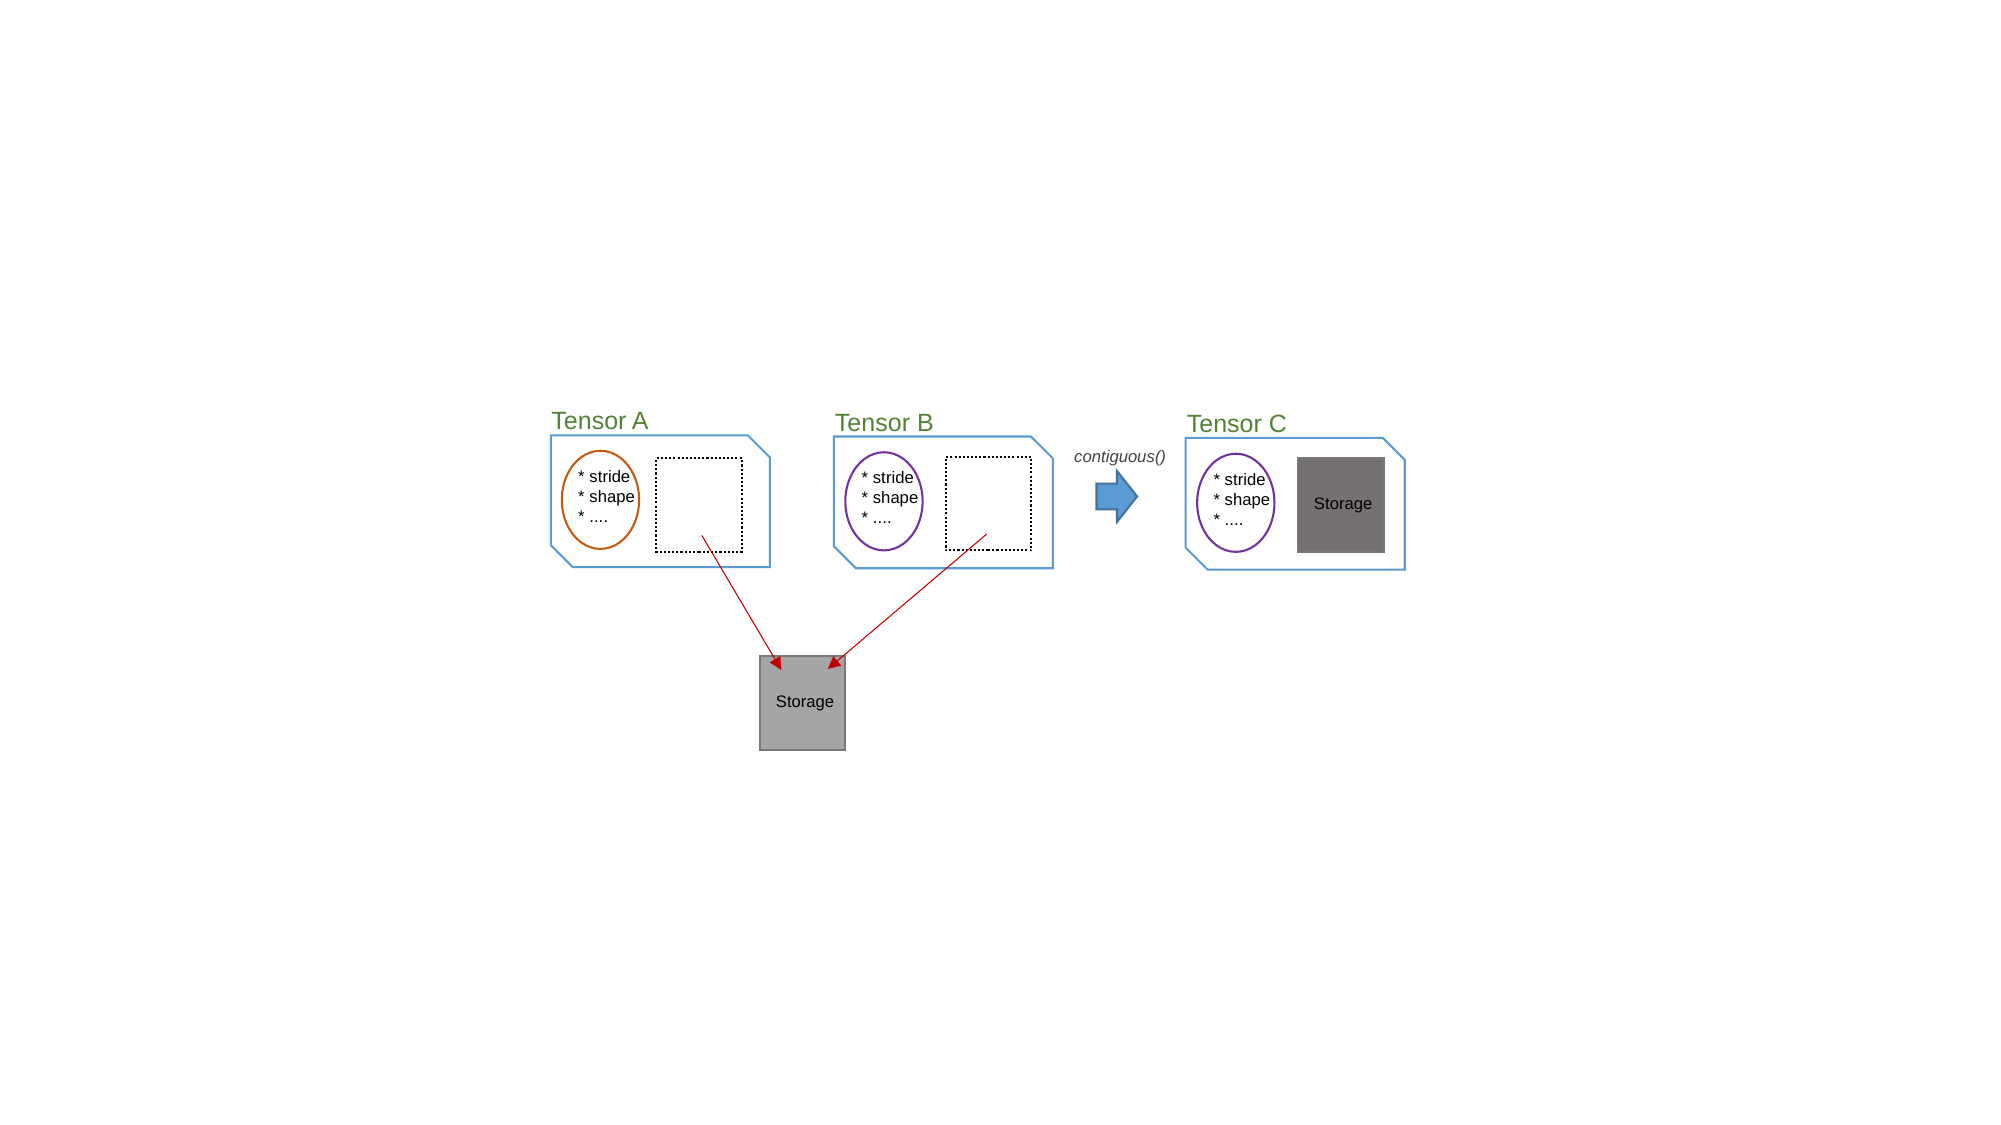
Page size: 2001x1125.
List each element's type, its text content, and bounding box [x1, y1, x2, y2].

text_box Storage [1306, 485, 1381, 521]
text_box * stride * shape * .... [1206, 461, 1273, 536]
text_box * stride * shape * .... [1259, 461, 1278, 536]
text_box * stride * shape * .... [624, 458, 643, 534]
text_box * stride * shape * .... [854, 459, 921, 535]
text_box [1298, 458, 1384, 552]
text_box * stride * shape * .... [570, 458, 638, 534]
text_box * stride * shape * .... [907, 459, 927, 535]
text_box Tensor A [544, 397, 717, 443]
text_box Tensor B [827, 398, 1001, 444]
text_box Storage [768, 683, 843, 719]
text_box Tensor C [1179, 400, 1353, 445]
text_box [1096, 474, 1138, 523]
text_box contiguous() [1066, 438, 1174, 474]
text_box [759, 656, 846, 750]
